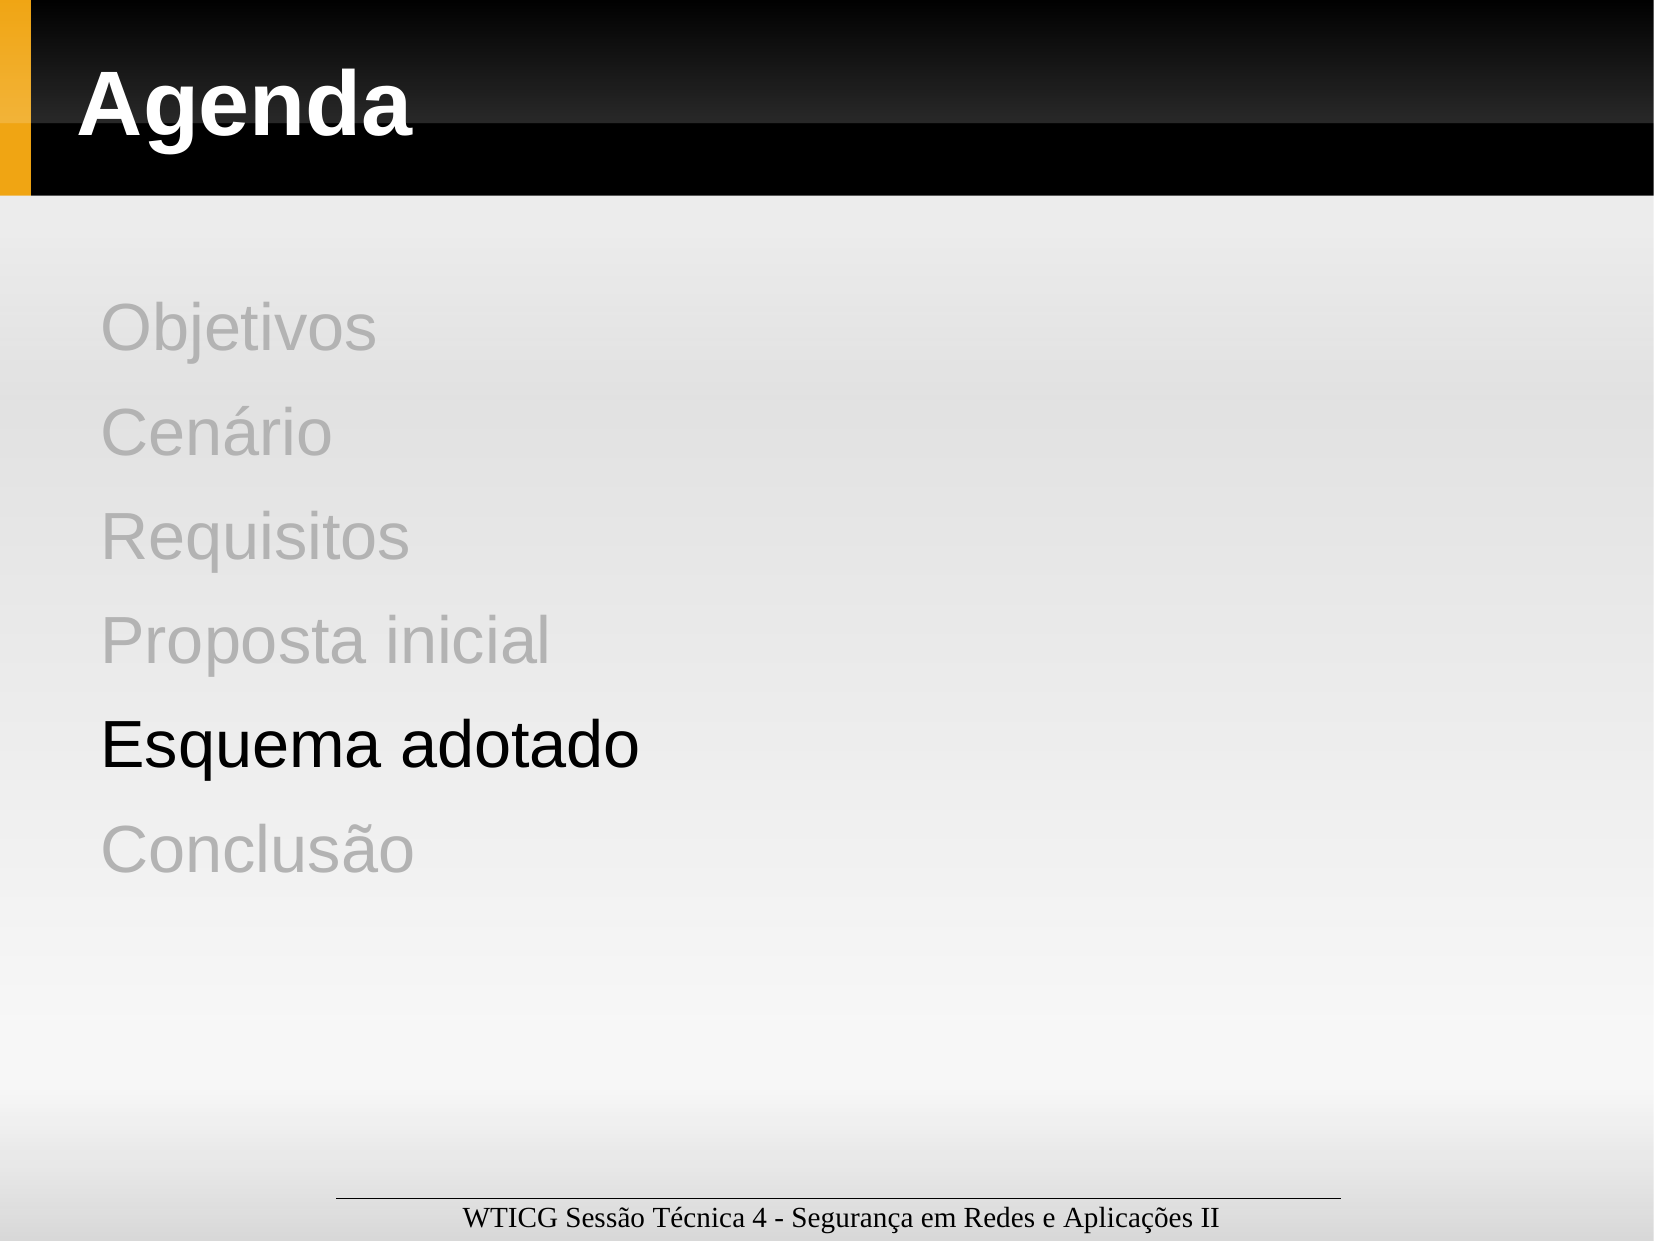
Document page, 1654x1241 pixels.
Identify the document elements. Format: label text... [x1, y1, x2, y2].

title Agenda [76, 0, 1565, 208]
picture [0, 0, 1654, 1241]
list Objetivos Cenário Requisitos Proposta inicial Esquema adotado Conclusão [82, 290, 1571, 1094]
